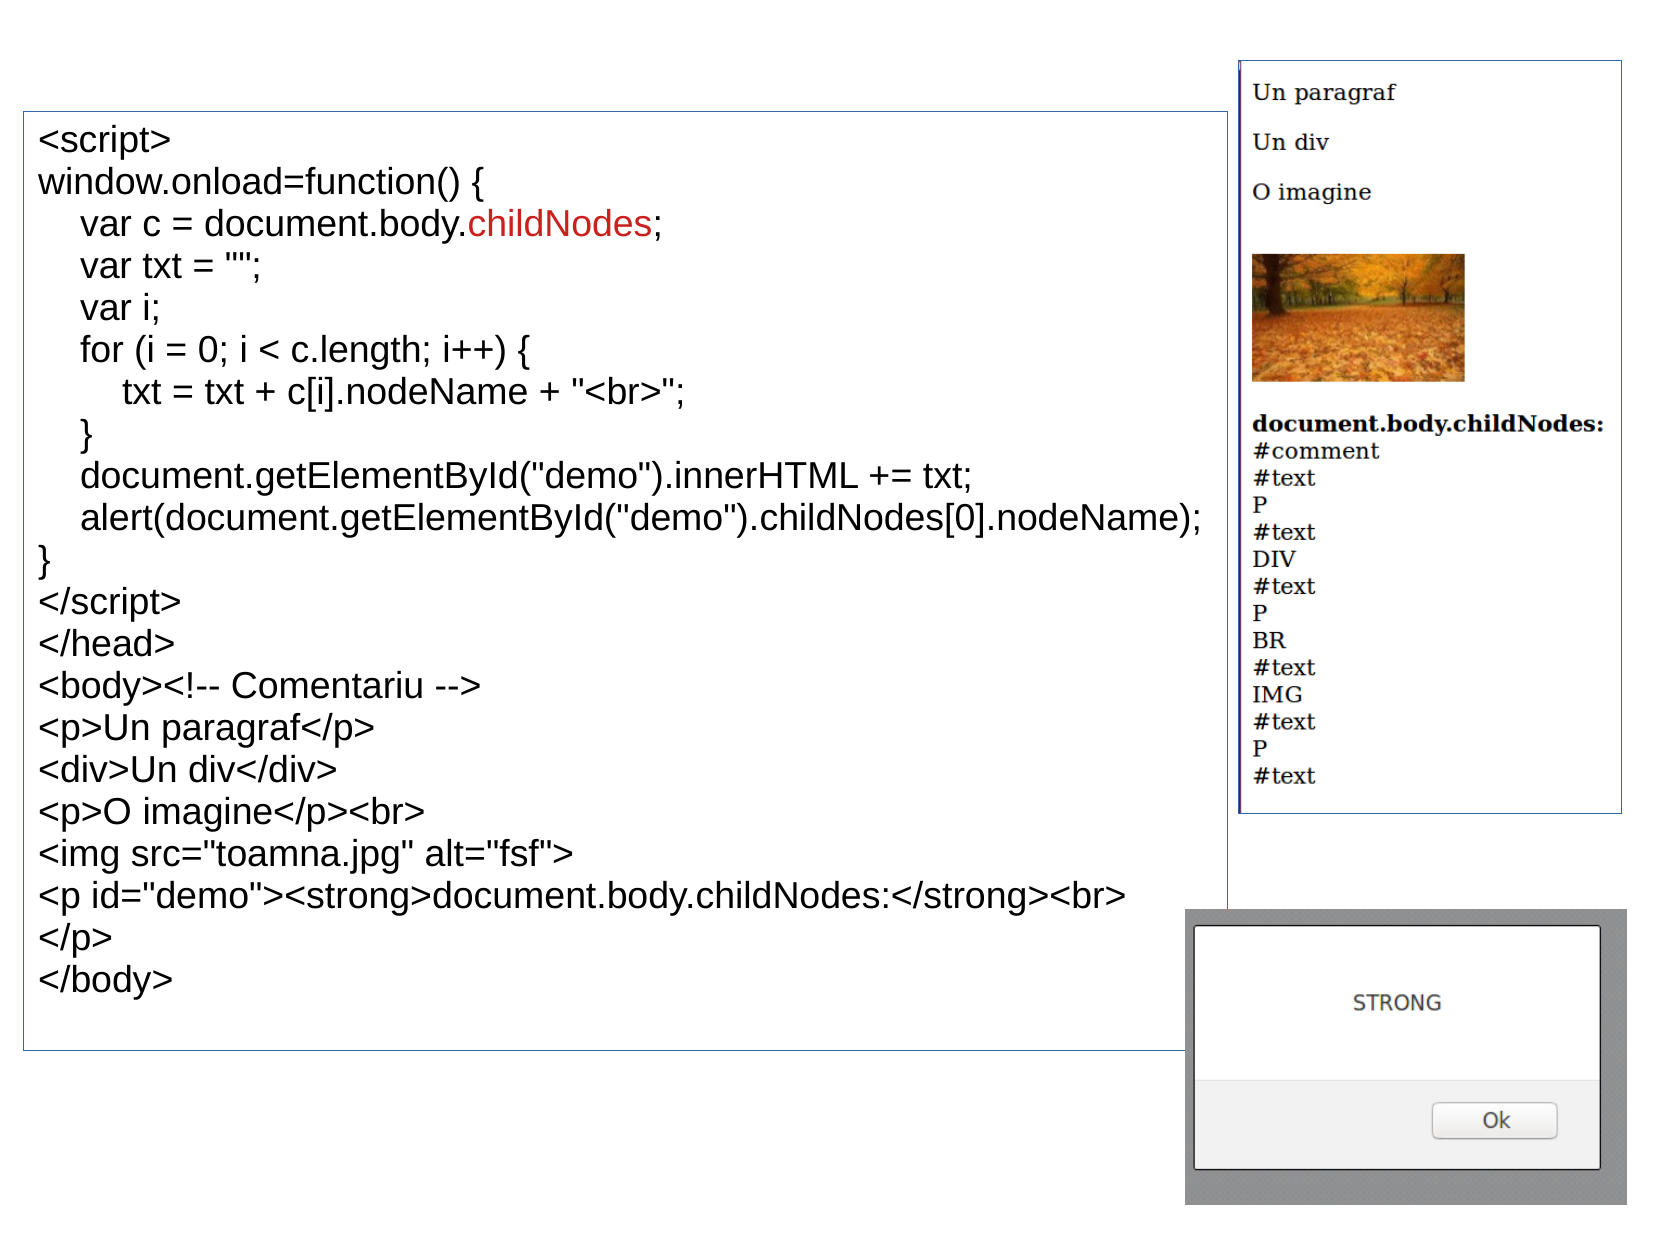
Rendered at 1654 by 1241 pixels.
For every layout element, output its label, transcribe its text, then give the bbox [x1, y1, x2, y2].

picture [1185, 909, 1627, 1205]
text_box <script> window.onload=function() { var c = document.body.childNodes; var txt = ""; var i; for (i = 0; i < c.length; i++) { txt = txt + c[i].nodeName + "<br>"; } document.getElementById("demo").innerHTML += txt; alert(document.getElementById("demo").childNodes[0].nodeName); } </script> </head> <body><!-- Comentariu --> <p>Un paragraf</p> <div>Un div</div> <p>O imagine</p><br> <img src="toamna.jpg" alt="fsf"> <p id="demo"><strong>document.body.childNodes:</strong><br> </p> </body> [23, 111, 1228, 1051]
picture [1238, 60, 1622, 814]
